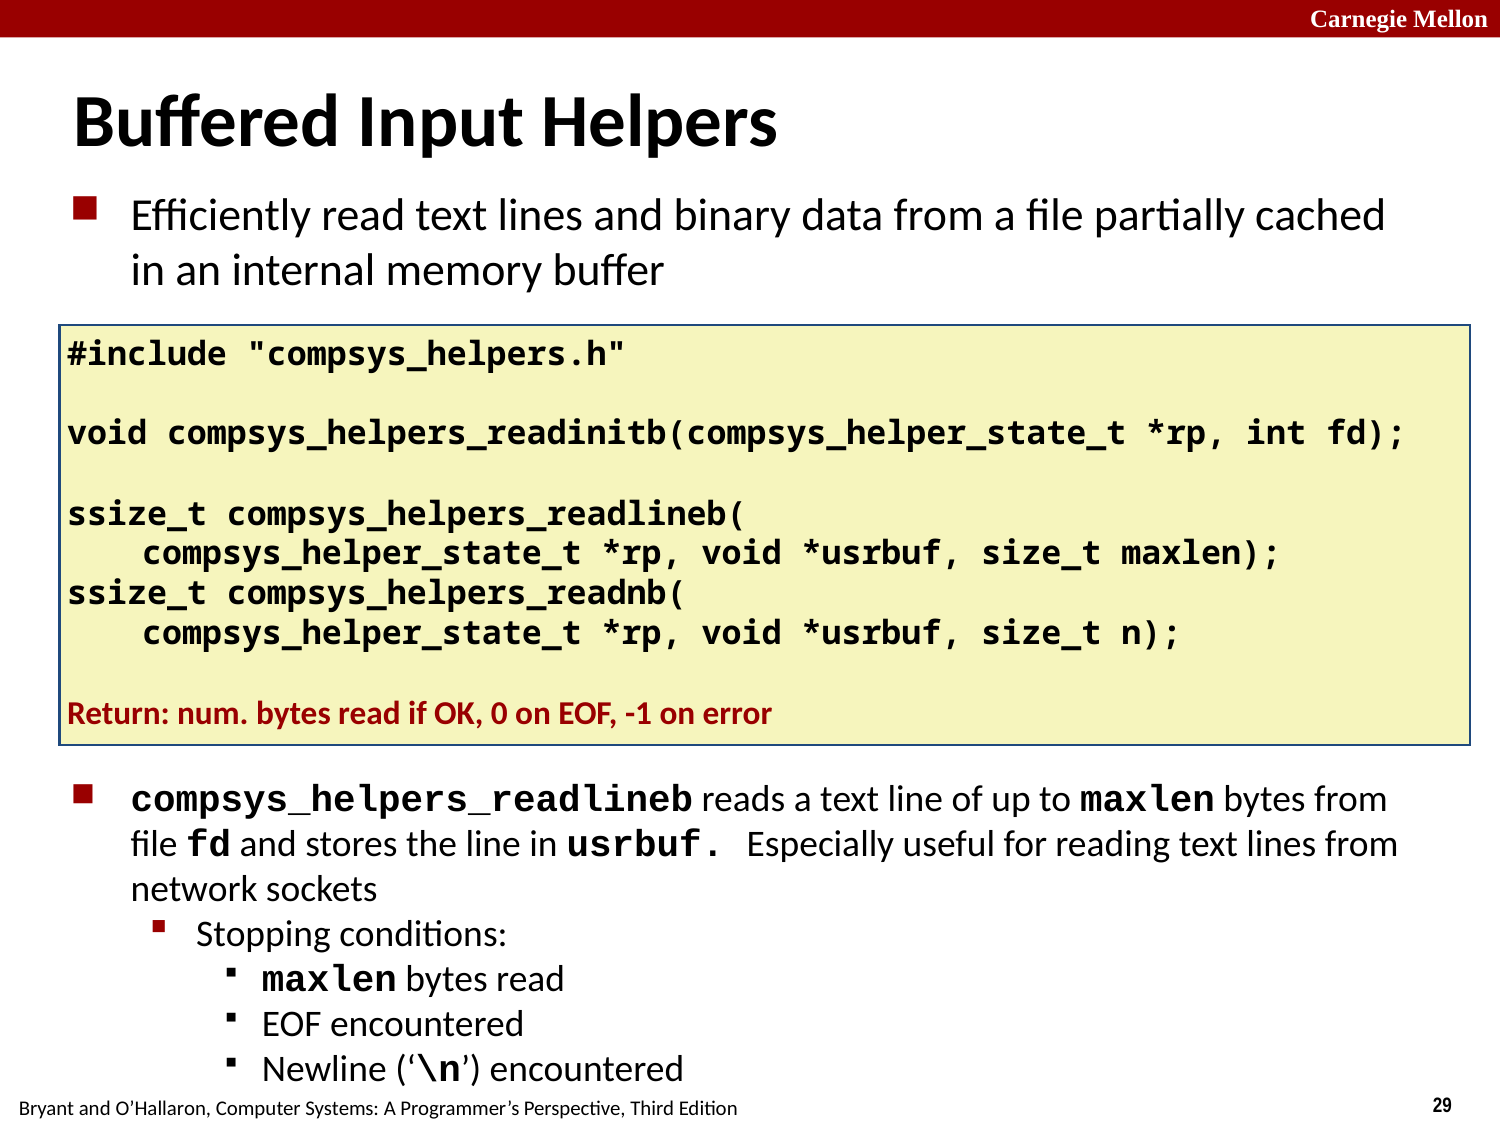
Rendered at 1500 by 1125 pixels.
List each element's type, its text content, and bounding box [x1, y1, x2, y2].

text_box Buffered Input Helpers [58, 54, 1366, 180]
text_box Efficiently read text lines and binary data from a file partially cached in an internal memory buffer compsys_helpers_readlineb reads a text line of up to maxlen bytes from file fd and stores the line in usrbuf. Especially useful for reading text lines from network sockets Stopping conditions: maxlen bytes read EOF encountered Newline (‘\n’) encountered [59, 745, 1423, 1052]
text_box Efficiently read text lines and binary data from a file partially cached in an internal memory buffer compsys_helpers_readlineb reads a text line of up to maxlen bytes from file fd and stores the line in usrbuf. Especially useful for reading text lines from network sockets Stopping conditions: maxlen bytes read EOF encountered Newline (‘\n’) encountered [59, 176, 1423, 324]
text_box #include "compsys_helpers.h" void compsys_helpers_readinitb(compsys_helper_state_t *rp, int fd); ssize_t compsys_helpers_readlineb( compsys_helper_state_t *rp, void *usrbuf, size_t maxlen); ssize_t compsys_helpers_readnb( compsys_helper_state_t *rp, void *usrbuf, size_t n); Return: num. bytes read if OK, 0 on EOF, -1 on error [59, 324, 1471, 745]
